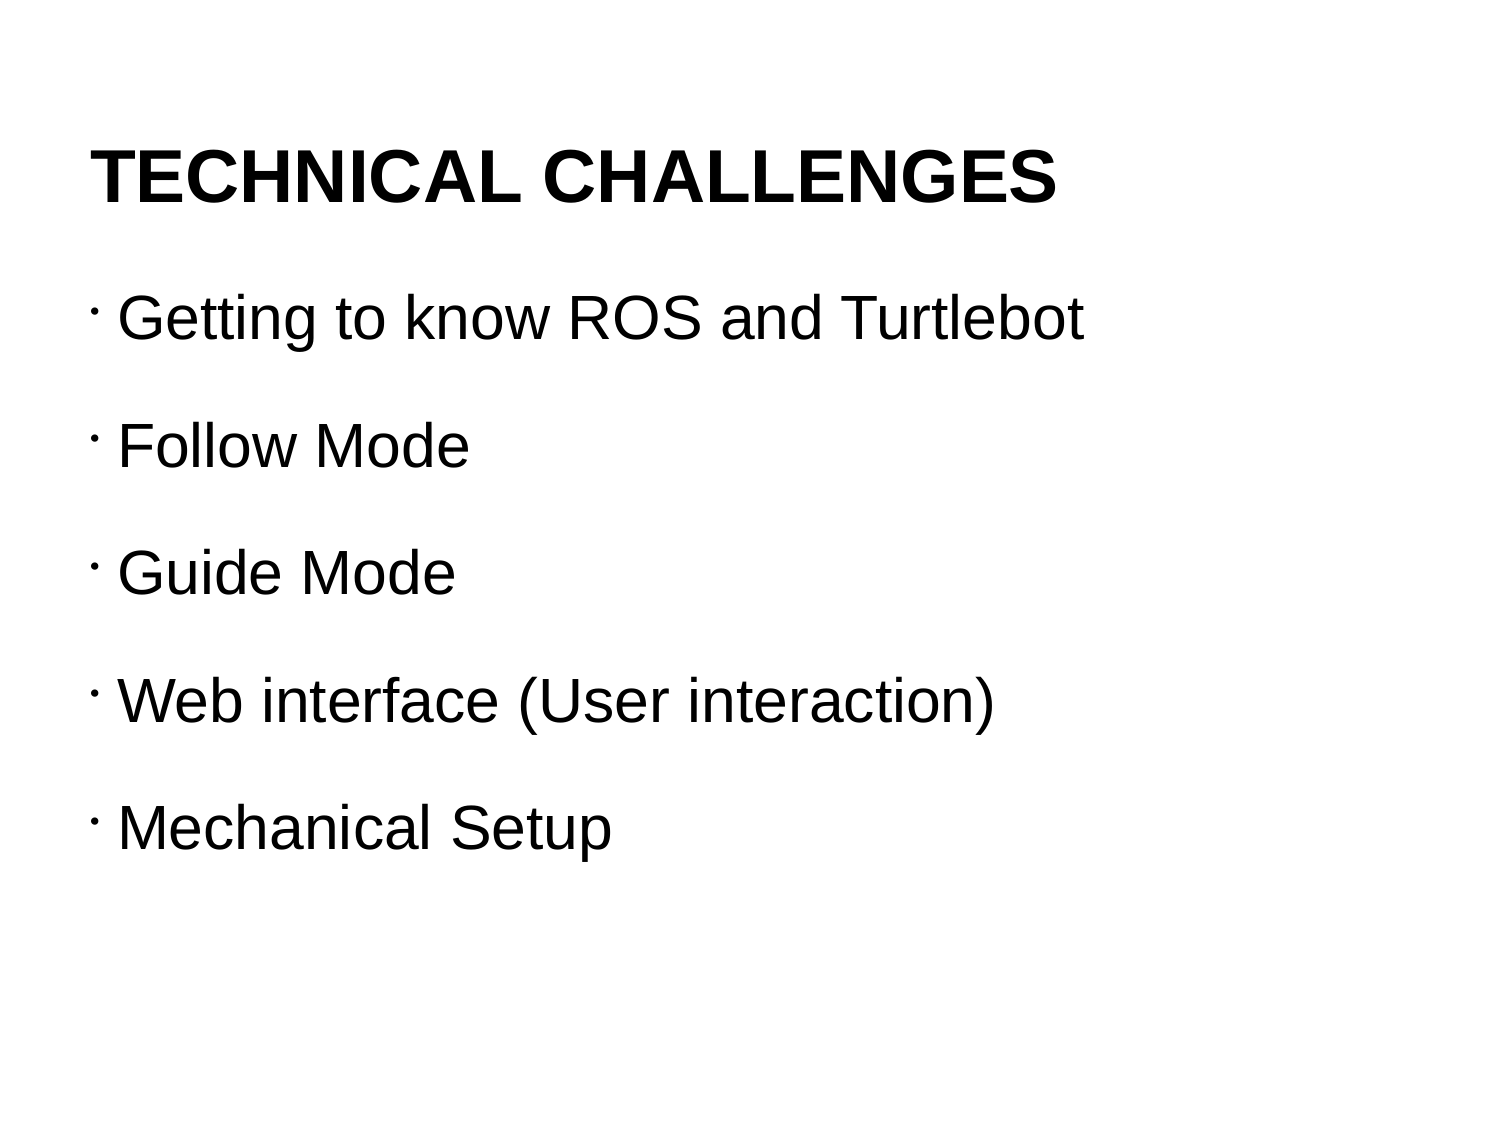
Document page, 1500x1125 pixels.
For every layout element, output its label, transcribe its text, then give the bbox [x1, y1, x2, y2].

list Getting to know ROS and Turtlebot Follow Mode Guide Mode Web interface (User interaction) Mechanical Setup [75, 262, 1425, 1078]
title TECHNICAL CHALLENGES [75, 45, 1425, 233]
